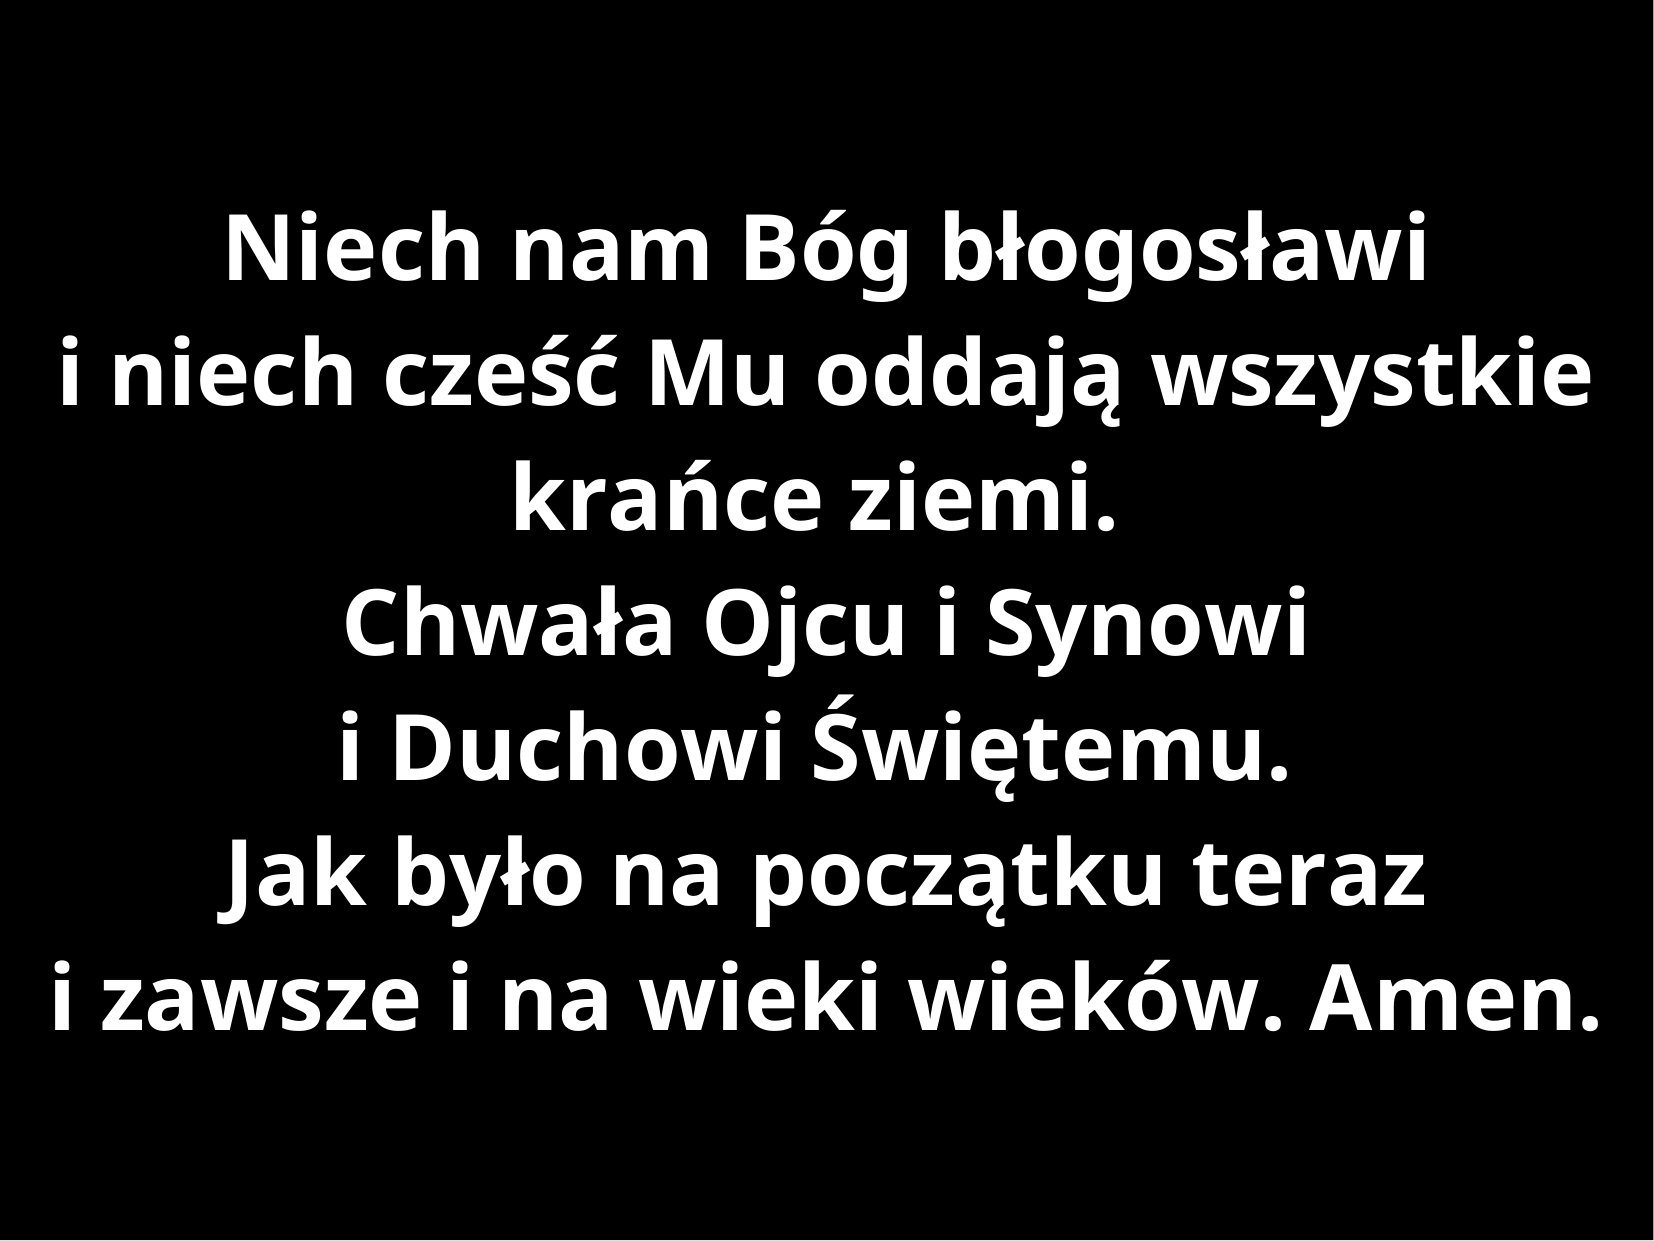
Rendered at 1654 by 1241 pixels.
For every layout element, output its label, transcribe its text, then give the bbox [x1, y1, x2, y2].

title Niech nam Bóg błogosławi i niech cześć Mu oddają wszystkie krańce ziemi. Chwała Ojcu i Synowi i Duchowi Świętemu. Jak było na początku teraz i zawsze i na wieki wieków. Amen. [0, 0, 1654, 1241]
